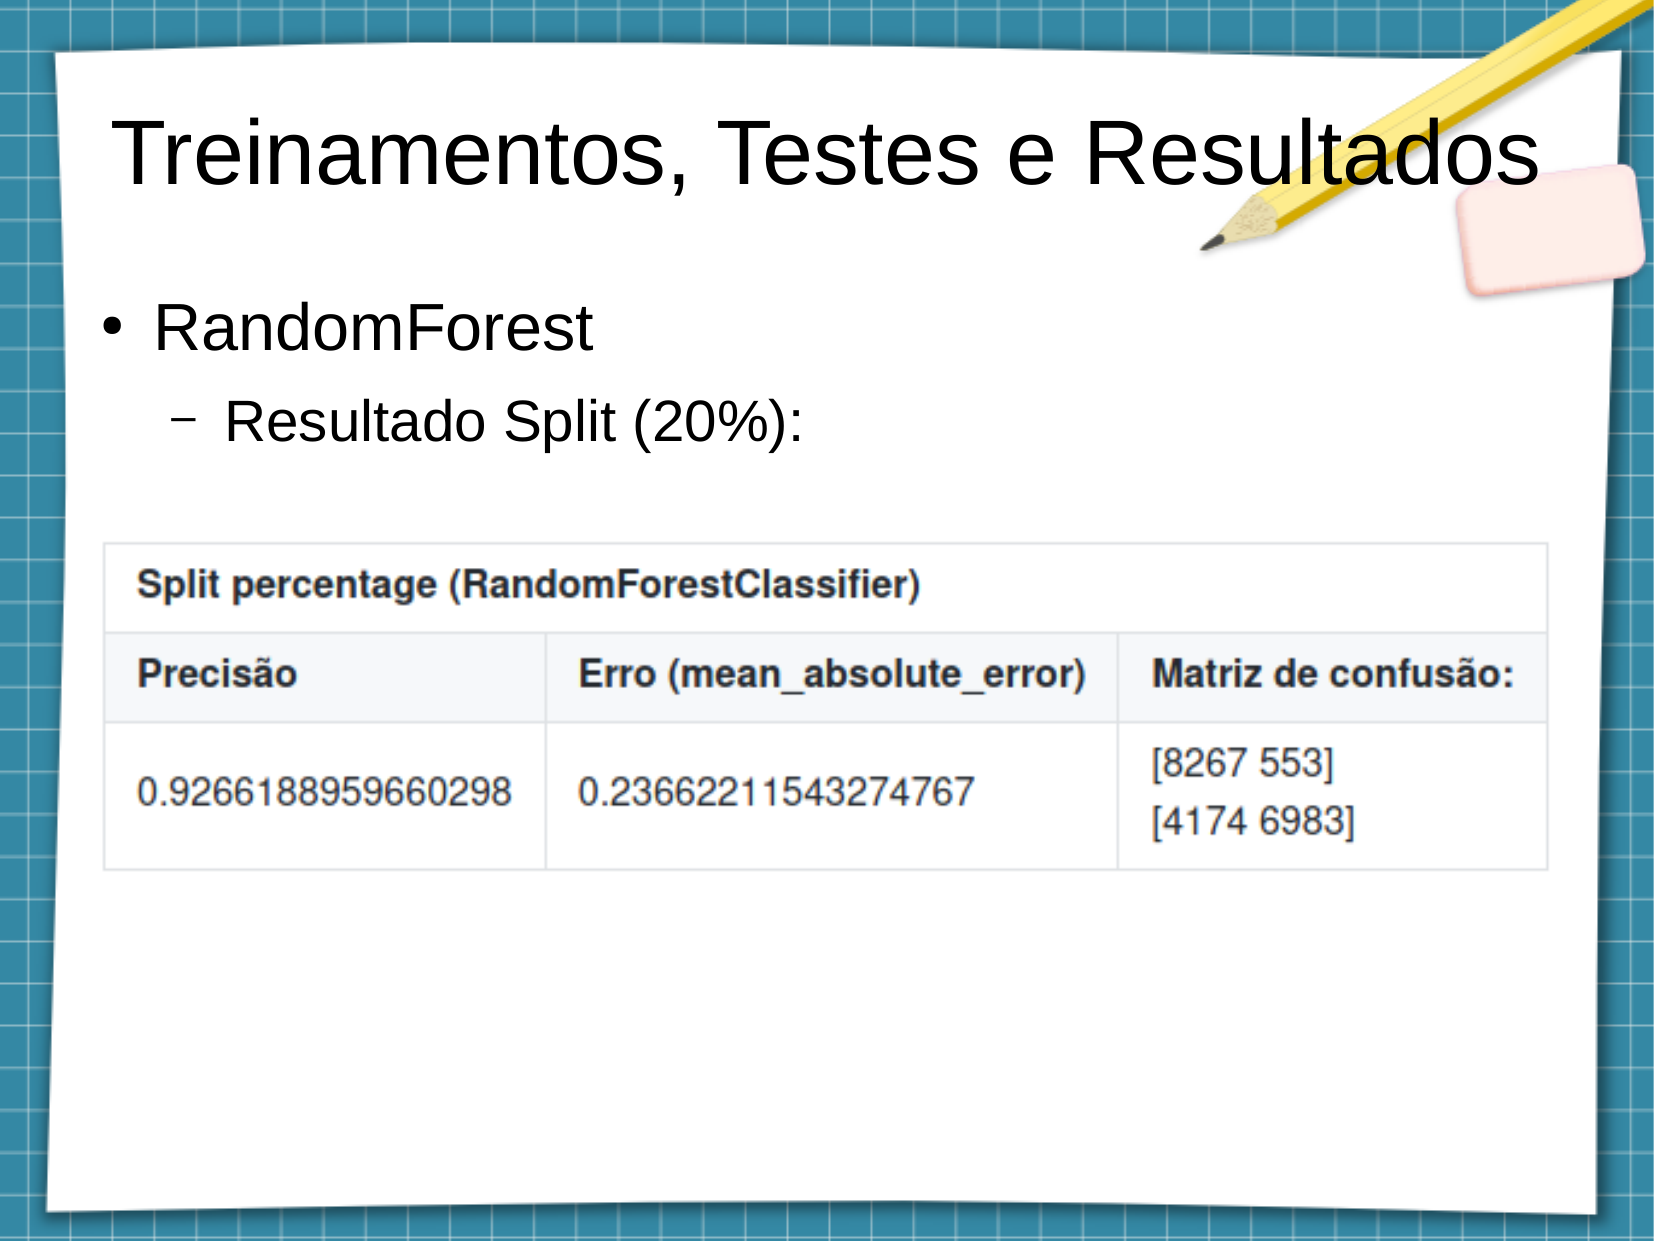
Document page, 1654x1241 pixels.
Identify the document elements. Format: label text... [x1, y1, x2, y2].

picture [0, 0, 1654, 1241]
list RandomForest Resultado Split (20%): [82, 290, 1571, 497]
title Treinamentos, Testes e Resultados [82, 49, 1571, 257]
